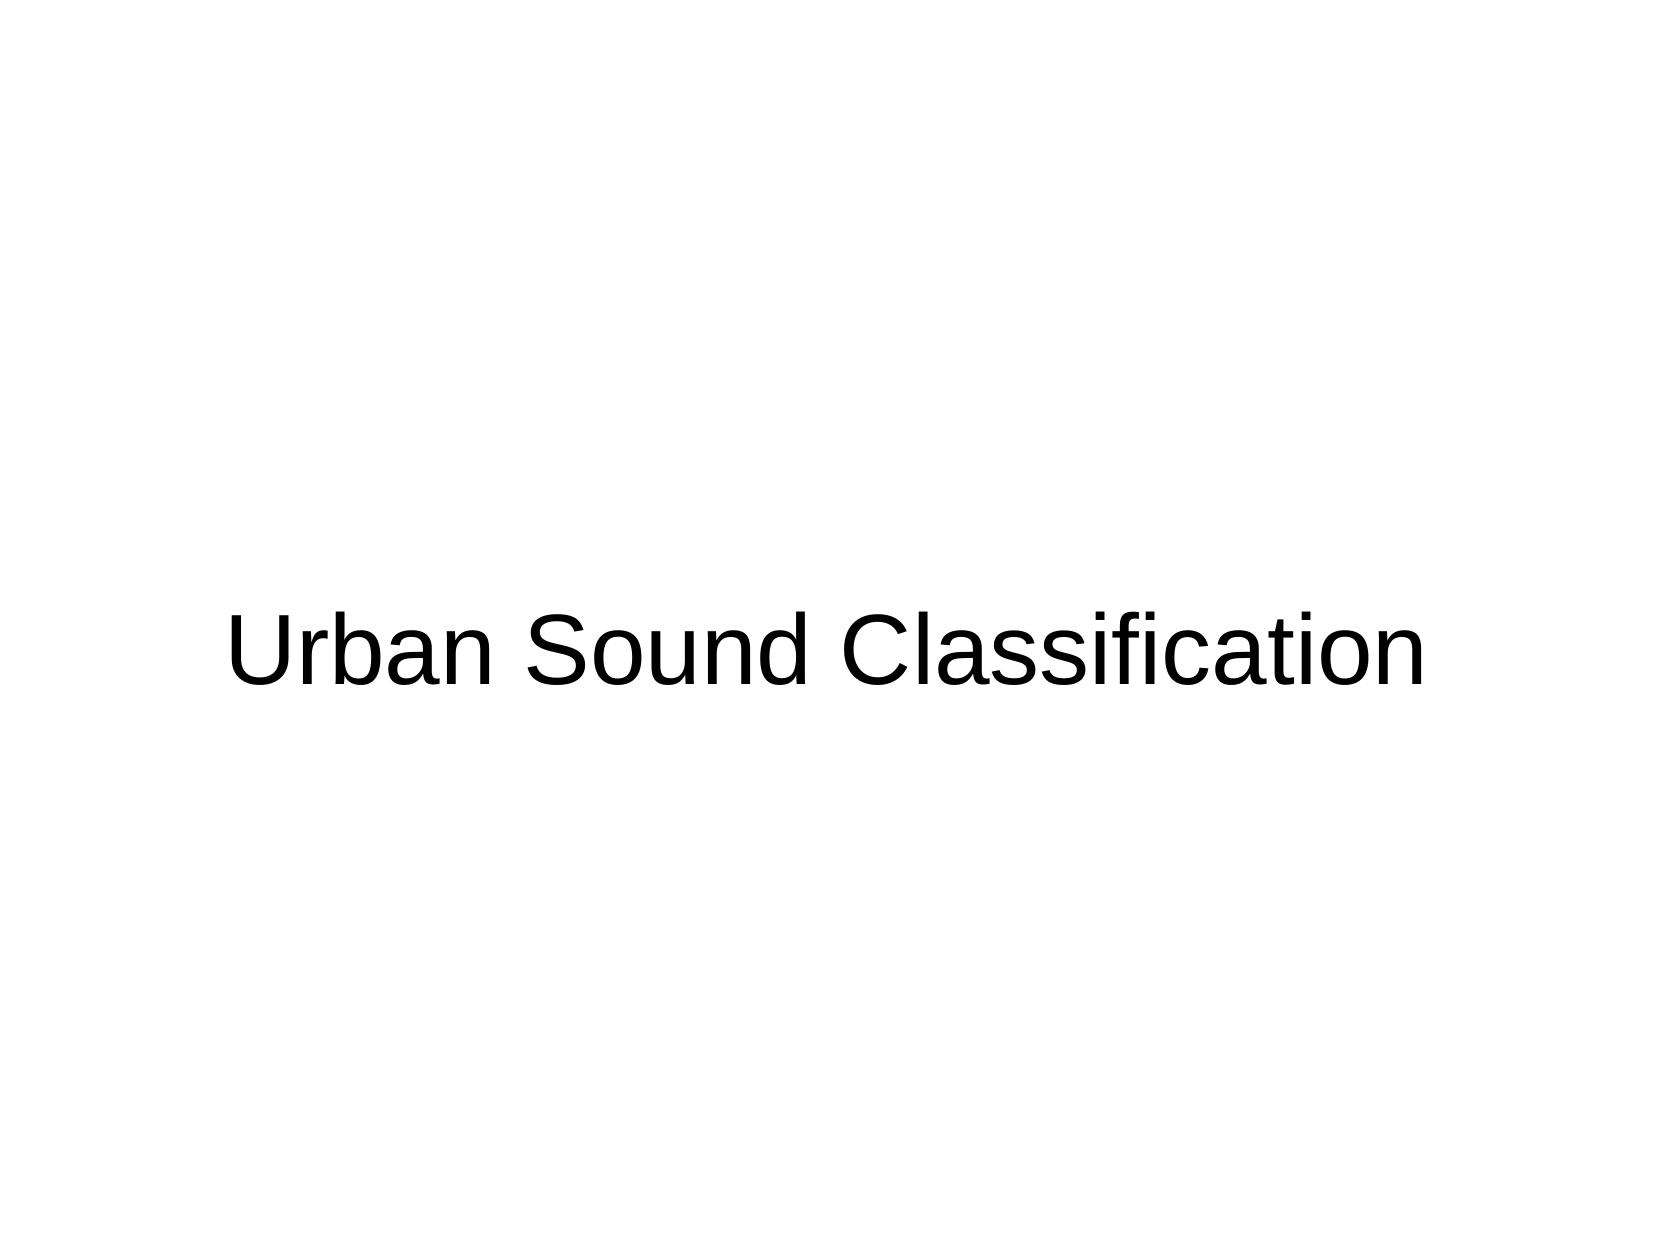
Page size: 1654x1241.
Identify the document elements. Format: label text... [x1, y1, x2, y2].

subtitle Urban Sound Classification [82, 290, 1571, 1010]
